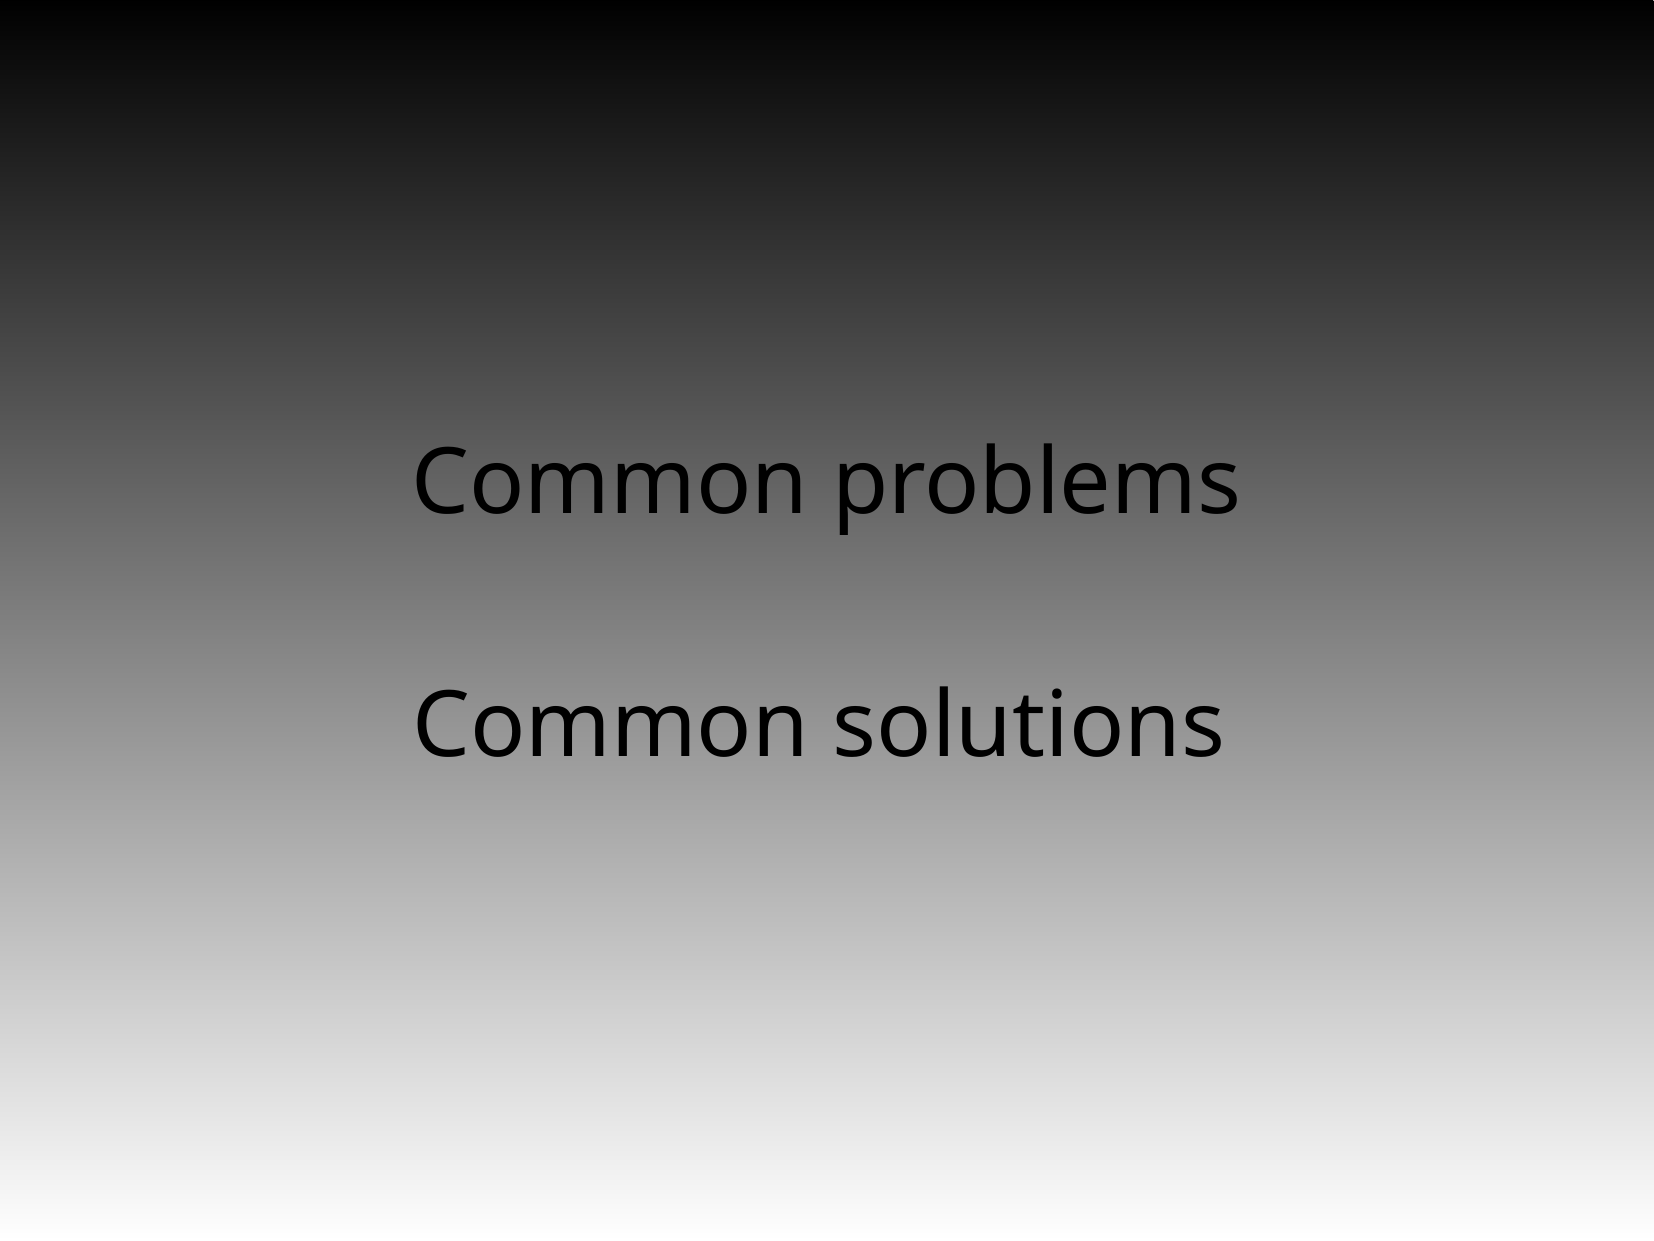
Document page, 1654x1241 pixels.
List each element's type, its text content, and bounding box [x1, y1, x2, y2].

title Common solutions [75, 617, 1564, 826]
title Common problems [82, 375, 1571, 583]
